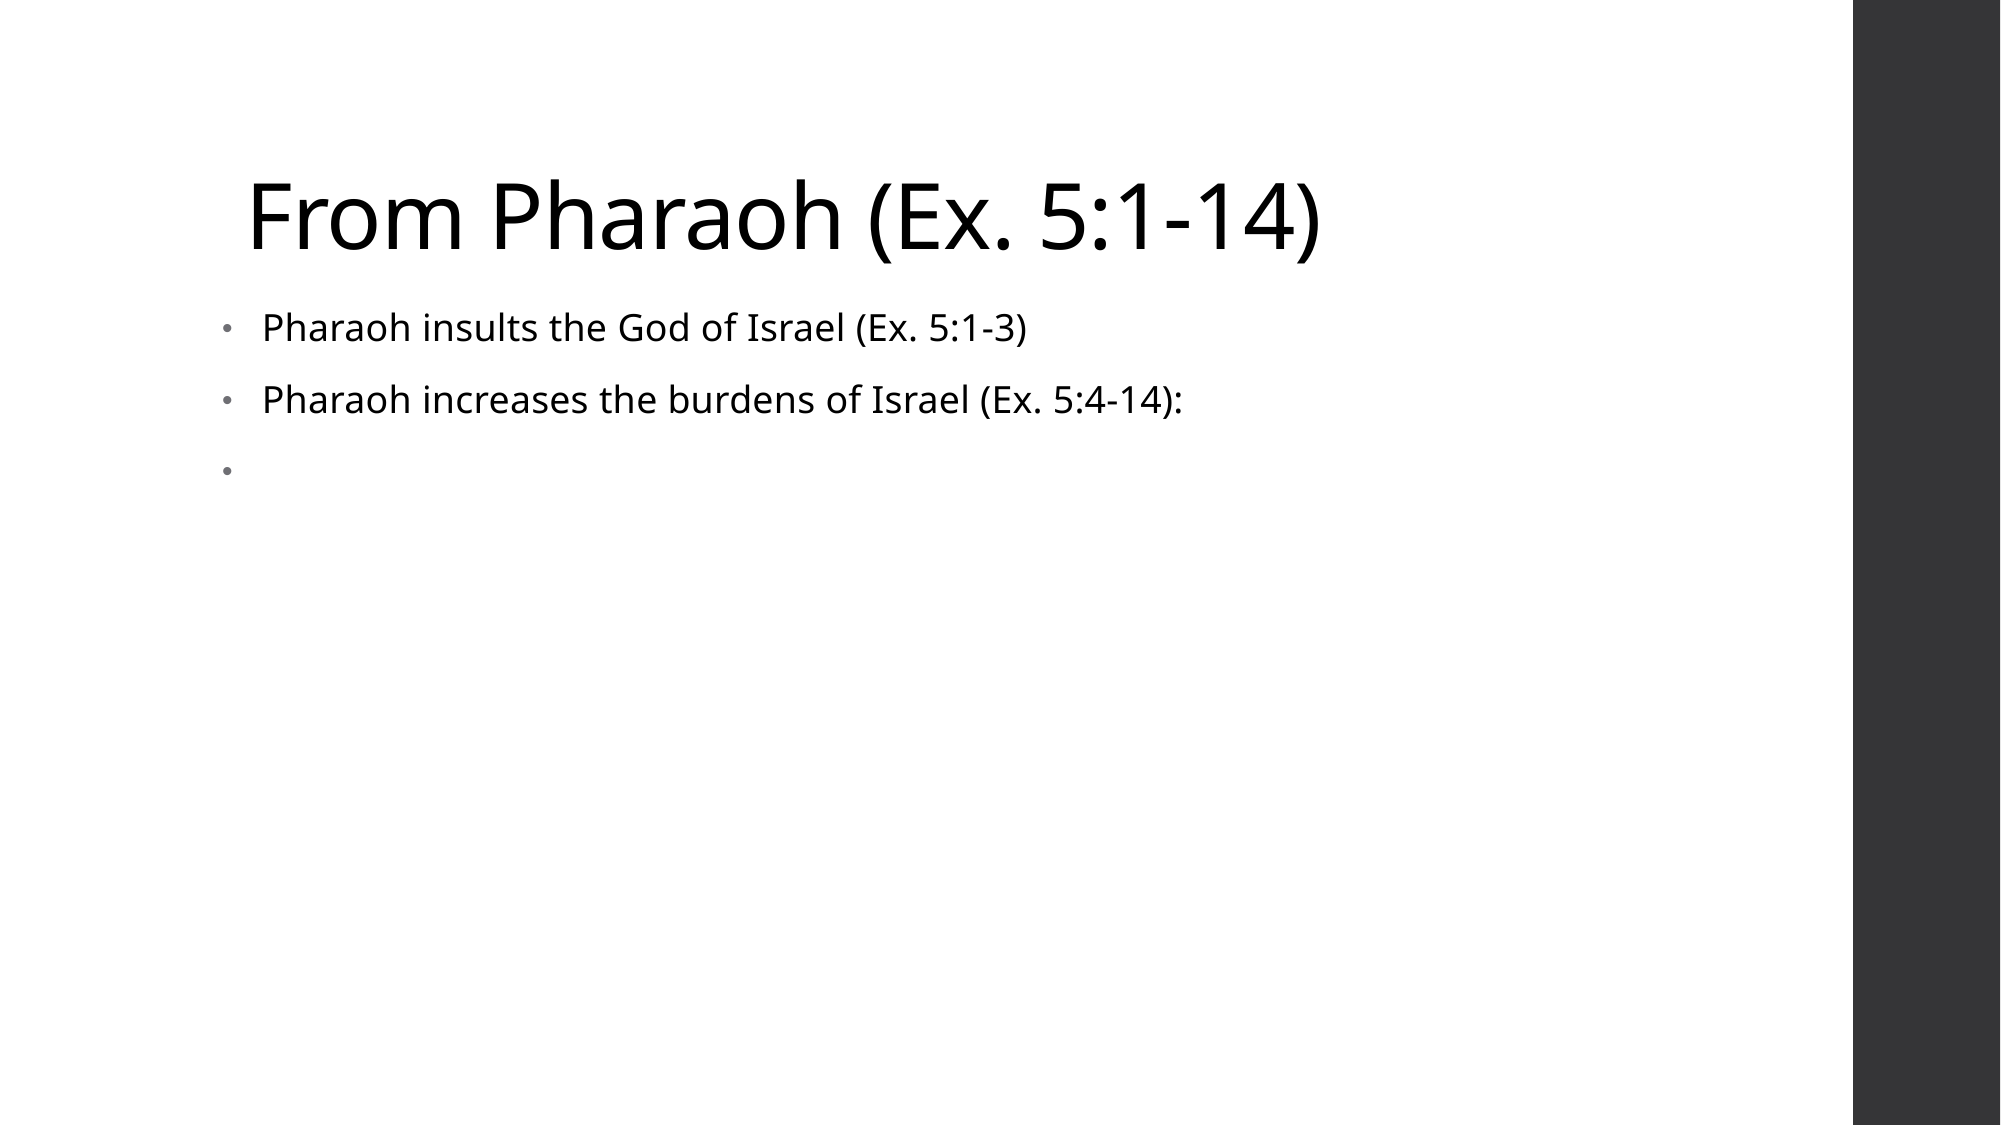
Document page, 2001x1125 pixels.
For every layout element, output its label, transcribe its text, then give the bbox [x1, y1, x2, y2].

list Pharaoh insults the God of Israel (Ex. 5:1-3) Pharaoh increases the burdens of Israel (Ex. 5:4-14): [206, 299, 1617, 1014]
title From Pharaoh (Ex. 5:1-14) [206, 60, 1797, 278]
